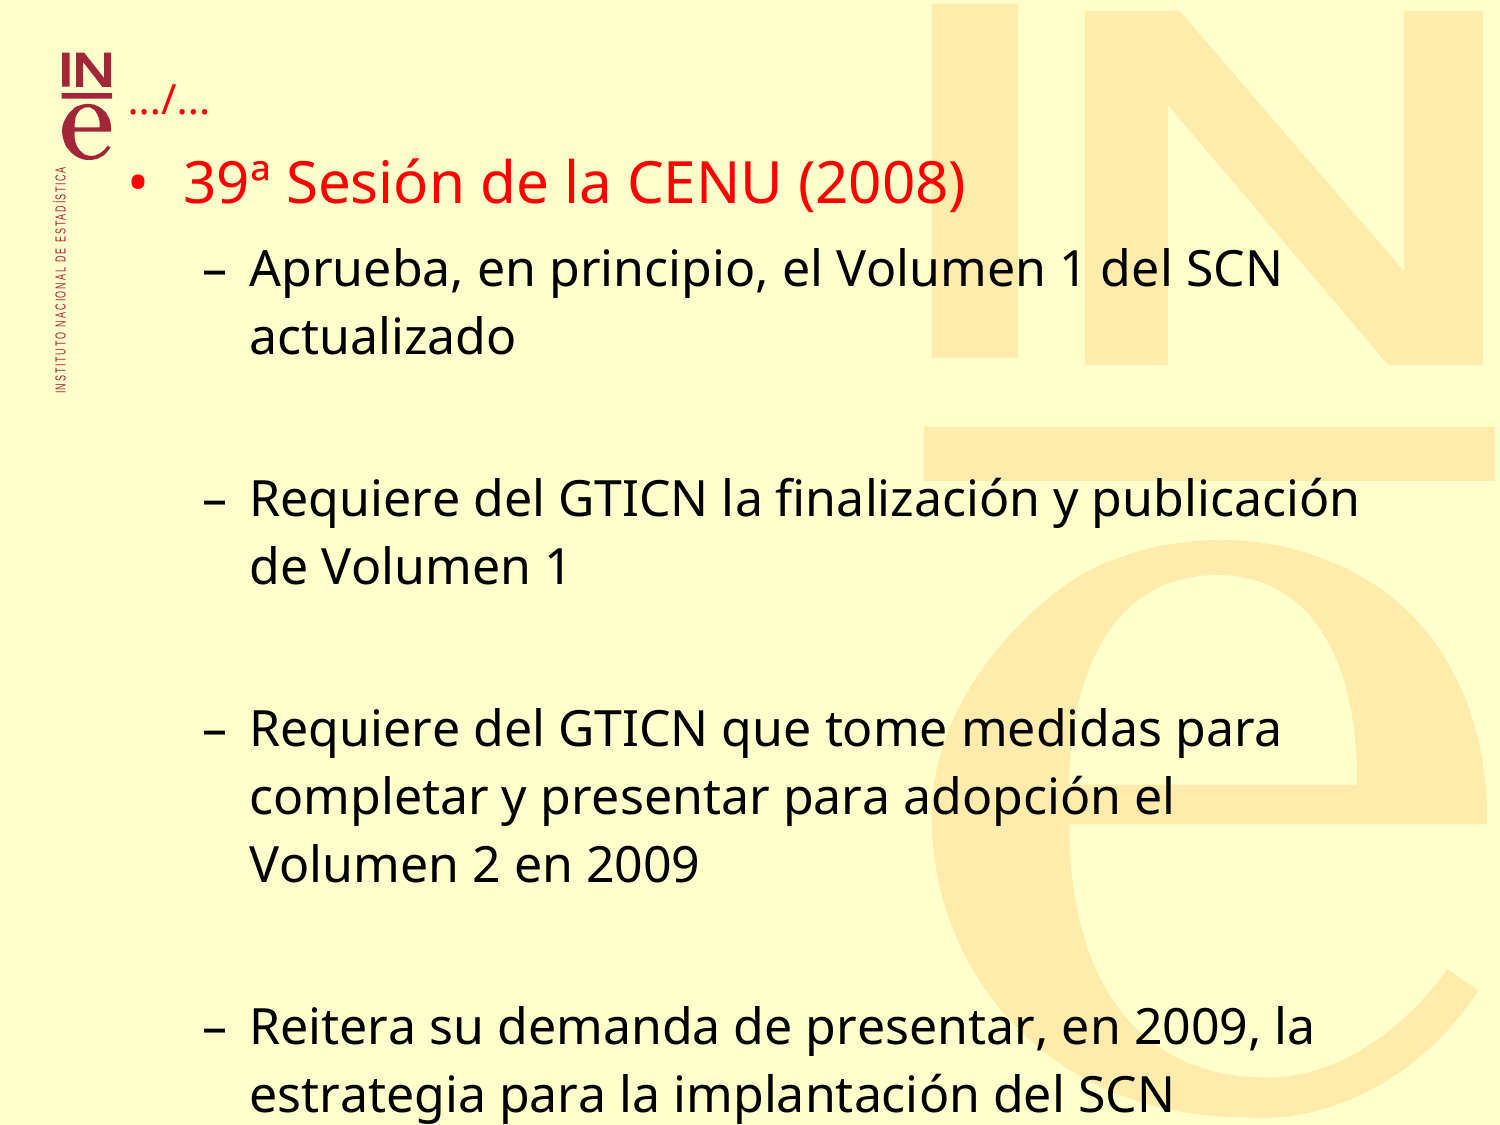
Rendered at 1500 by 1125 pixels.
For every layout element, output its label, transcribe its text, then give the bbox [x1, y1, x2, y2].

list .../... 39ª Sesión de la CENU (2008) Aprueba, en principio, el Volumen 1 del SCN actualizado Requiere del GTICN la finalización y publicación de Volumen 1 Requiere del GTICN que tome medidas para completar y presentar para adopción el Volumen 2 en 2009 Reitera su demanda de presentar, en 2009, la estrategia para la implantación del SCN actualizado [112, 62, 1413, 1075]
